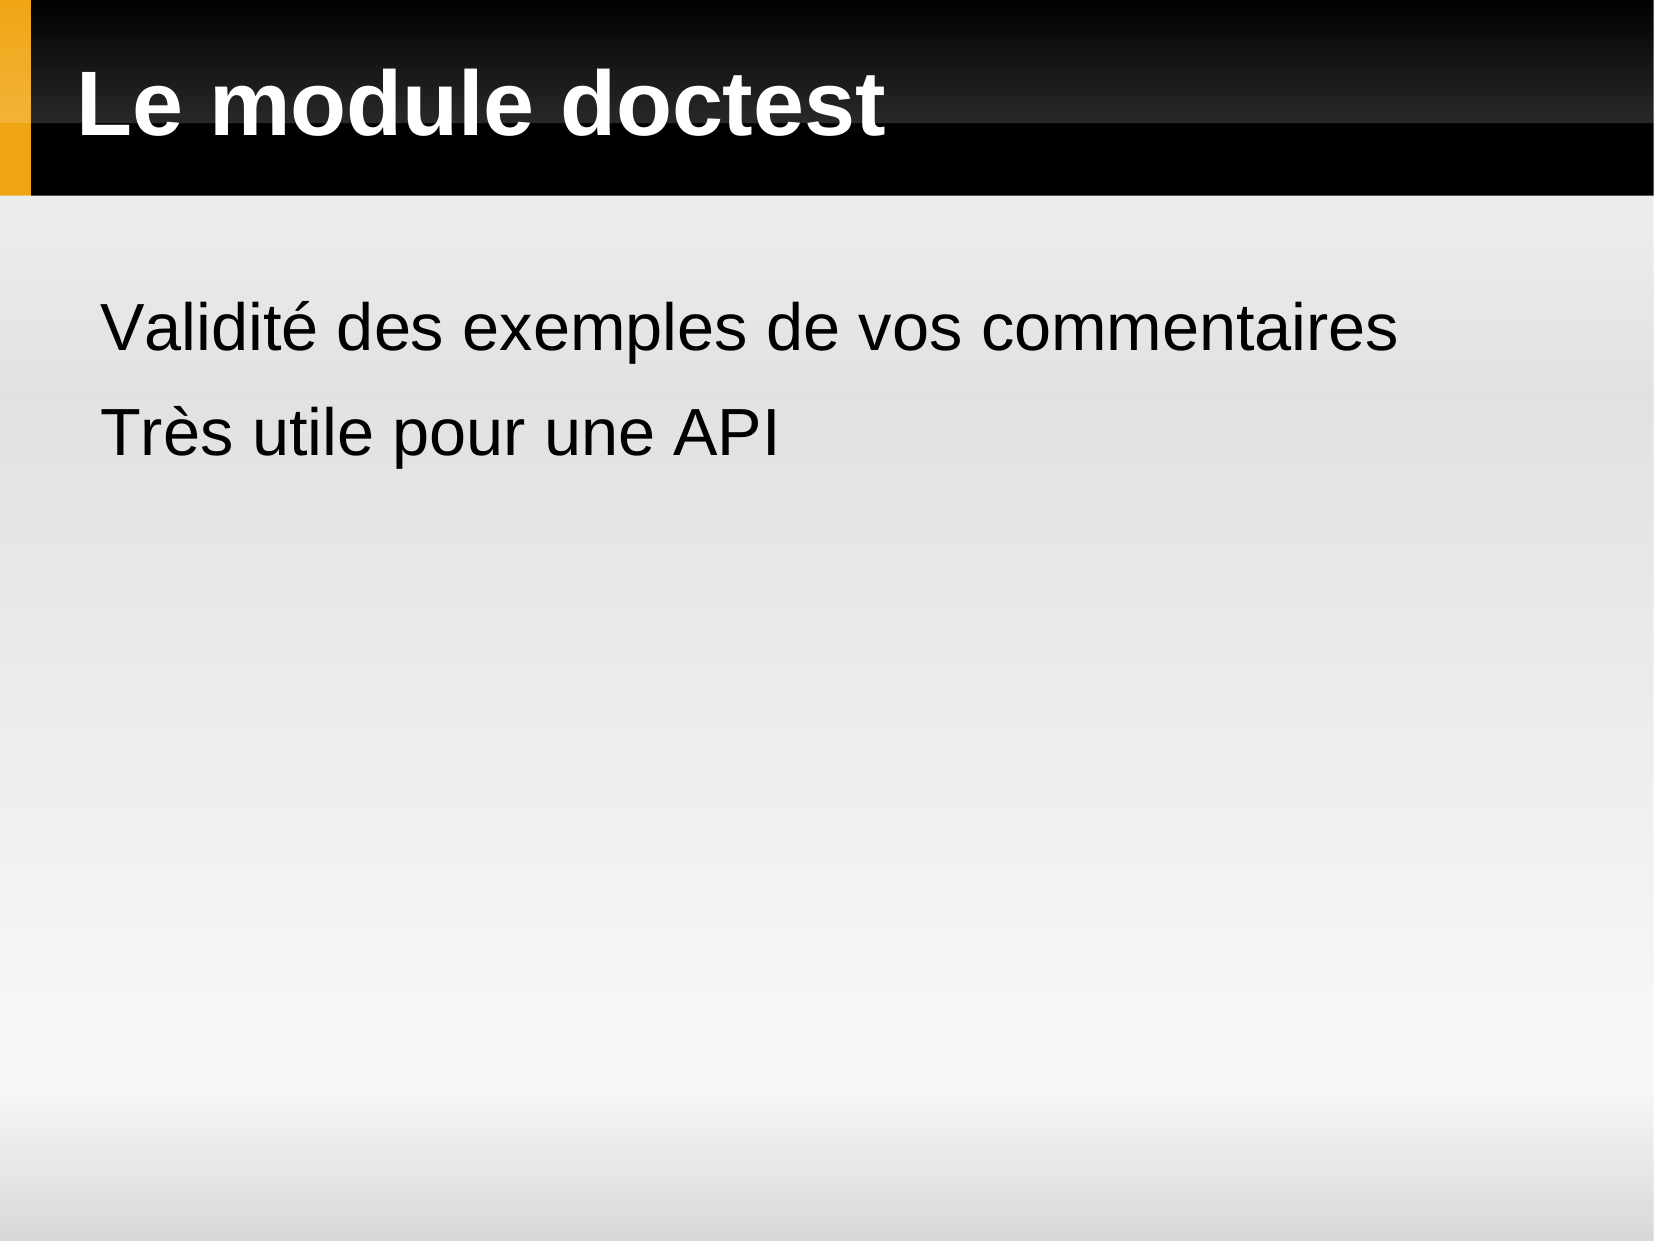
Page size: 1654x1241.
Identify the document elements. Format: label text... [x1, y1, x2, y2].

title Le module doctest [76, 7, 1565, 200]
list Validité des exemples de vos commentaires Très utile pour une API [82, 290, 1571, 1094]
picture [0, 0, 1654, 1241]
